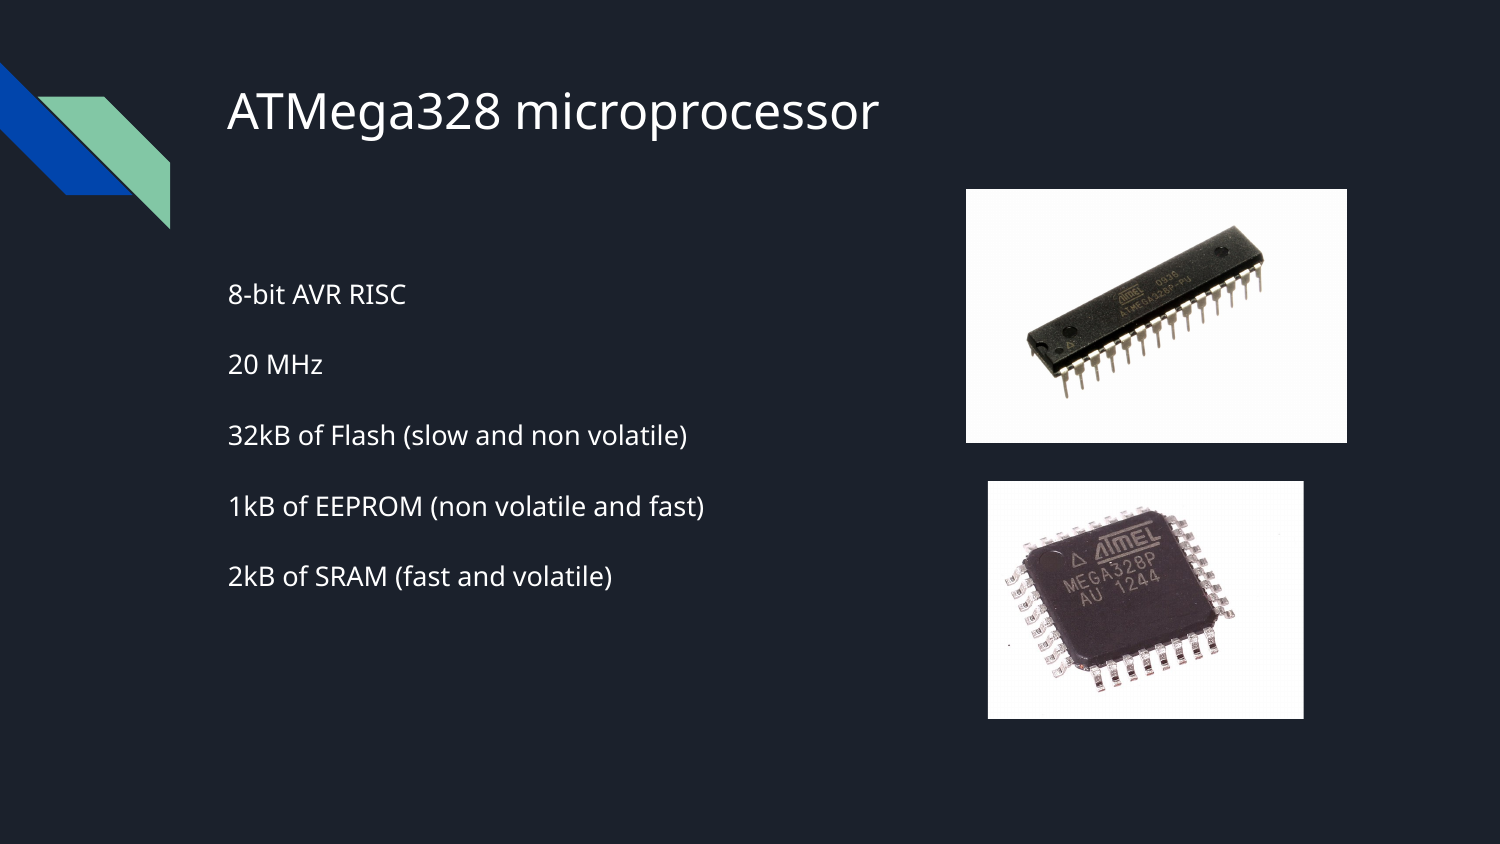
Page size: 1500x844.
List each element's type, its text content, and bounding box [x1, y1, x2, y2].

list 8-bit AVR RISC 20 MHz 32kB of Flash (slow and non volatile) 1kB of EEPROM (non volatile and fast) 2kB of SRAM (fast and volatile) [212, 257, 1368, 735]
picture [966, 189, 1347, 443]
picture [987, 481, 1304, 719]
title ATMega328 microprocessor [212, 64, 1368, 215]
